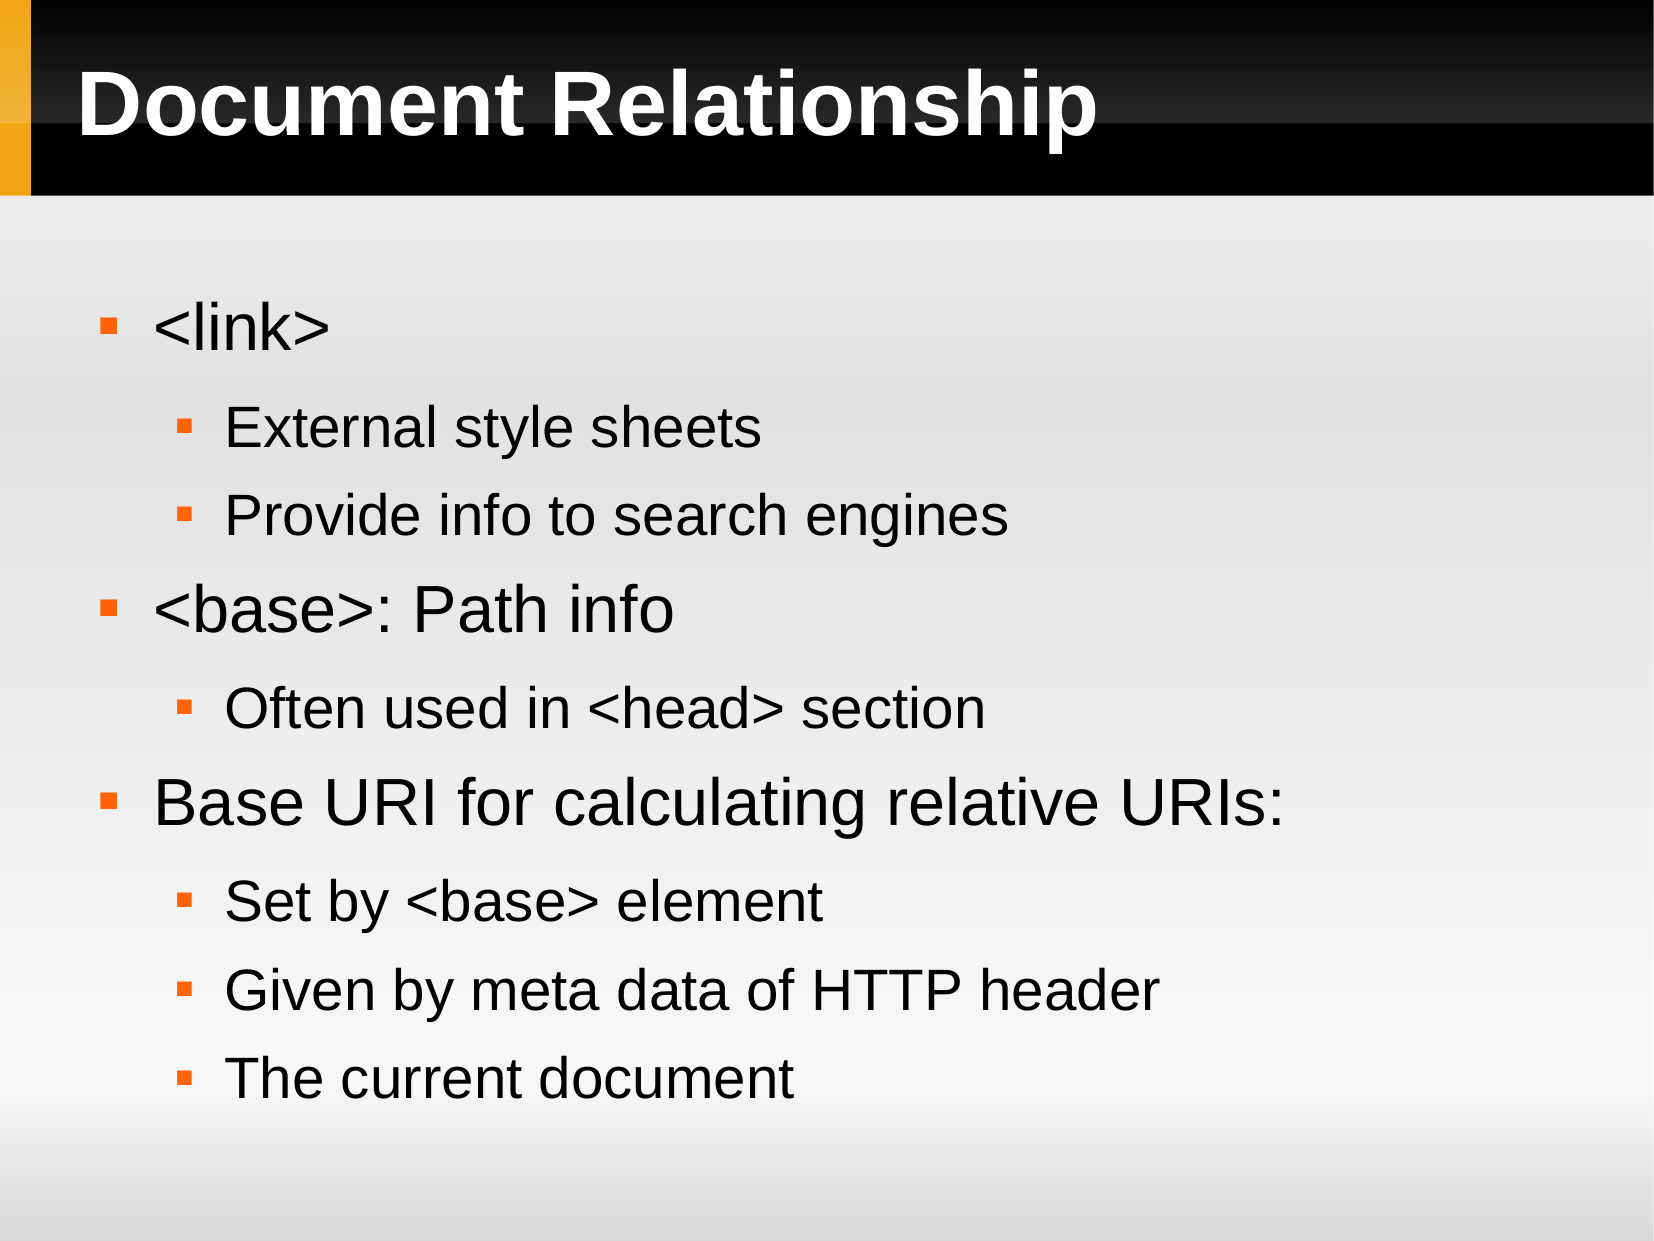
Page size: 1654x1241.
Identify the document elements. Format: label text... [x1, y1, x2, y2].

title Document Relationship [76, 0, 1565, 208]
picture [0, 0, 1654, 1241]
list <link> External style sheets Provide info to search engines <base>: Path info Often used in <head> section Base URI for calculating relative URIs: Set by <base> element Given by meta data of HTTP header The current document [82, 290, 1571, 1112]
